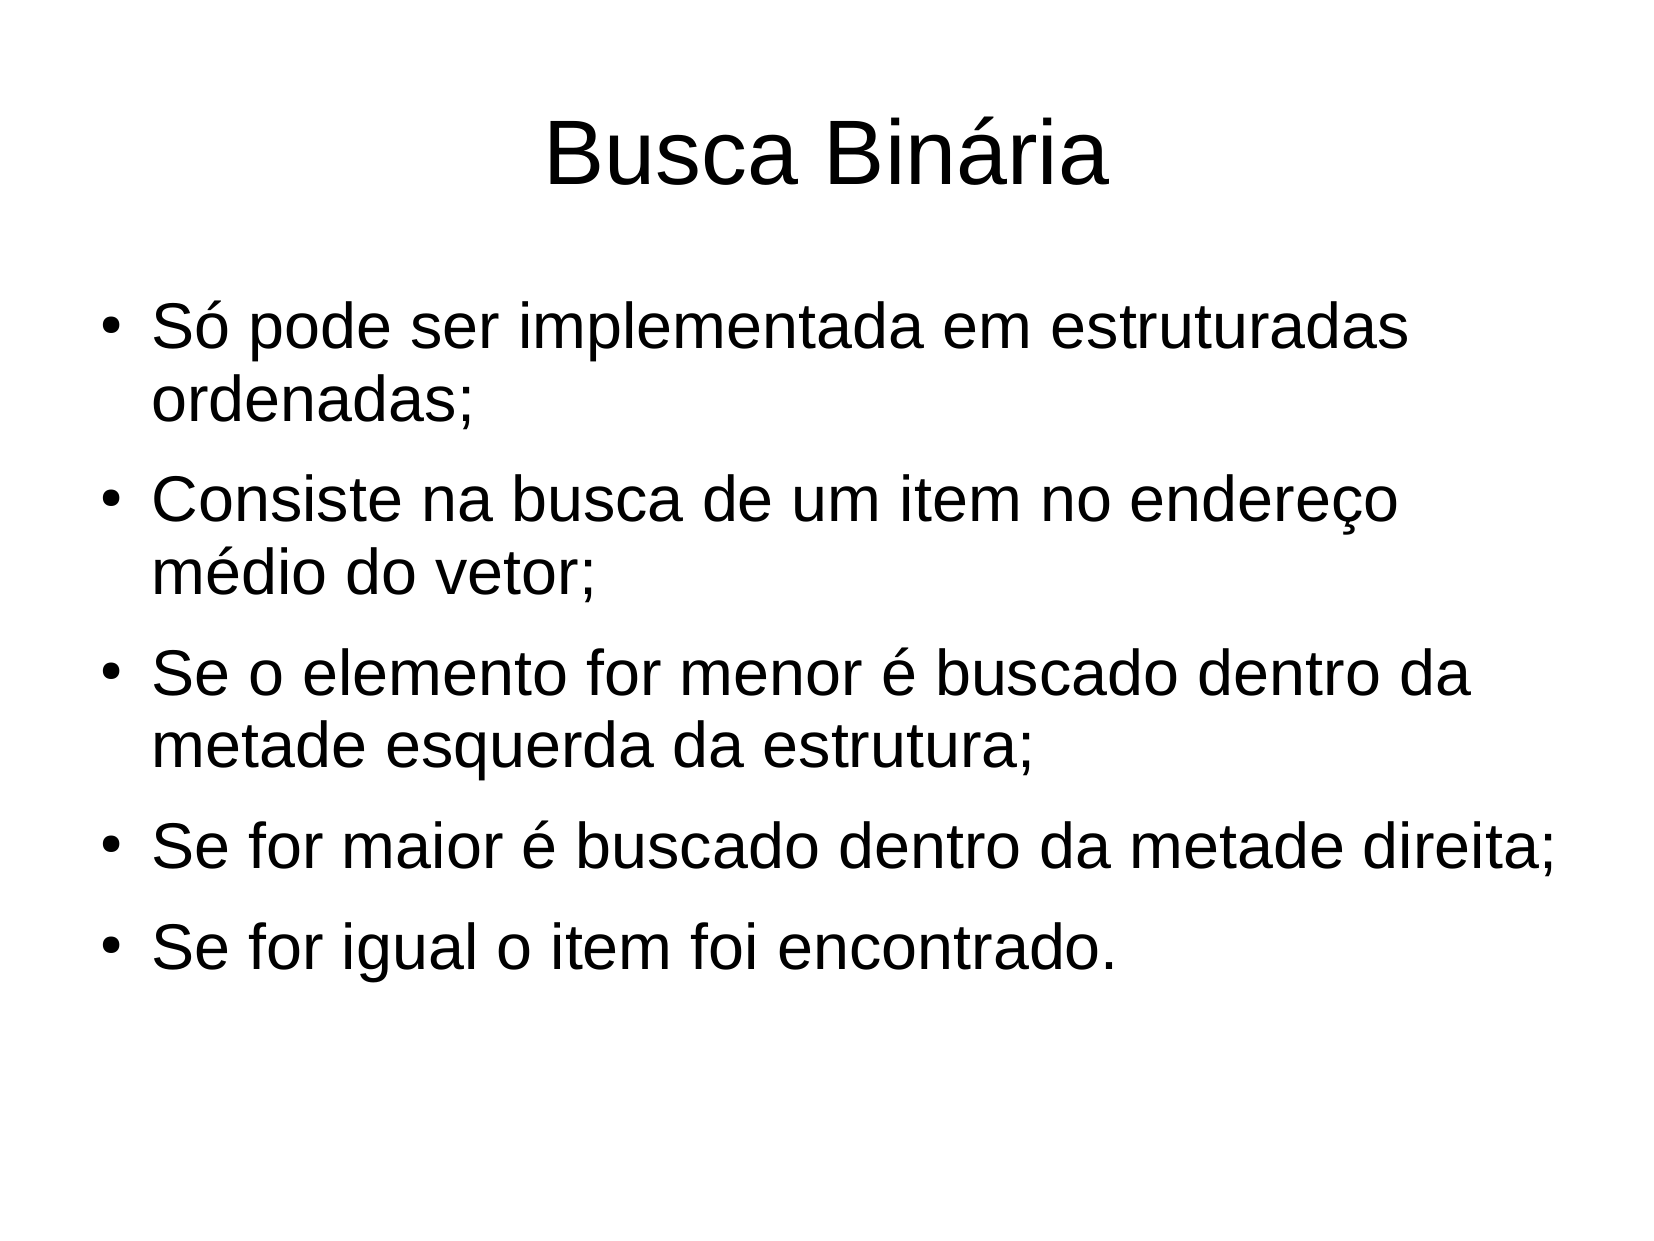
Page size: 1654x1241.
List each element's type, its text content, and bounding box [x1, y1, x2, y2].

list Só pode ser implementada em estruturadas ordenadas; Consiste na busca de um item no endereço médio do vetor; Se o elemento for menor é buscado dentro da metade esquerda da estrutura; Se for maior é buscado dentro da metade direita; Se for igual o item foi encontrado. [82, 290, 1571, 1010]
title Busca Binária [82, 49, 1571, 257]
